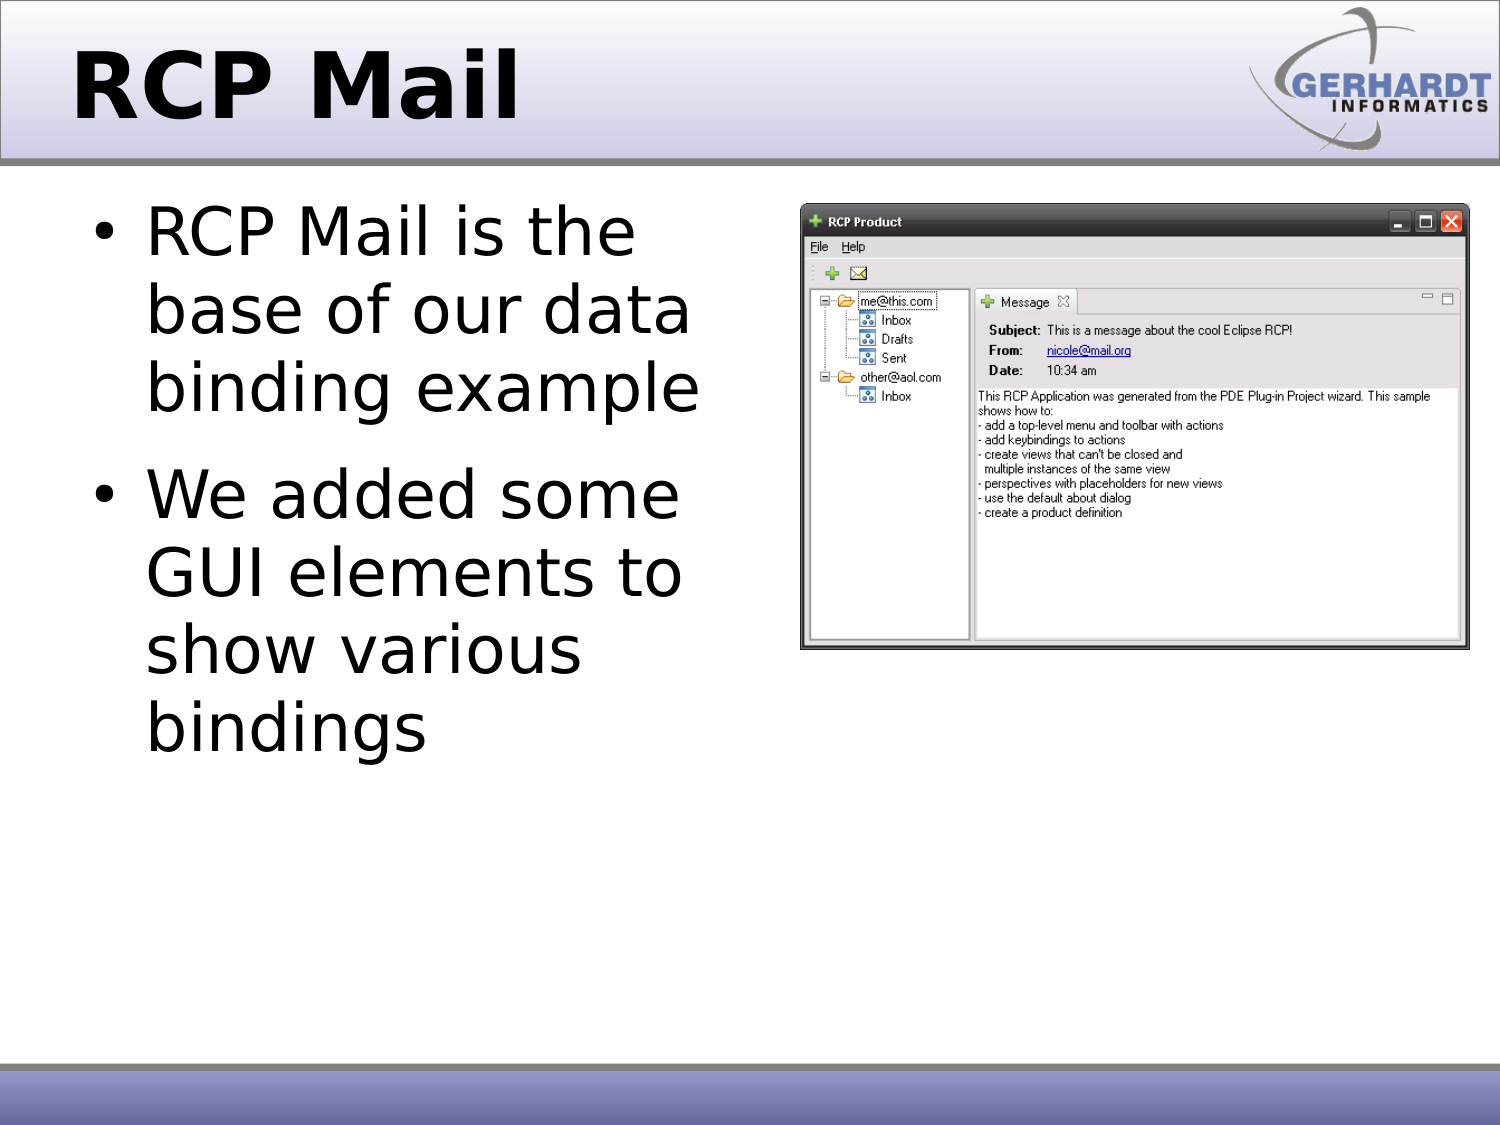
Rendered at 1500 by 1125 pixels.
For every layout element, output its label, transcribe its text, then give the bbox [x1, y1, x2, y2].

title RCP Mail [69, 0, 1420, 181]
picture [800, 203, 1470, 650]
list RCP Mail is the base of our data binding example We added some GUI elements to show various bindings [75, 193, 768, 997]
picture [1420, 7, 1491, 151]
